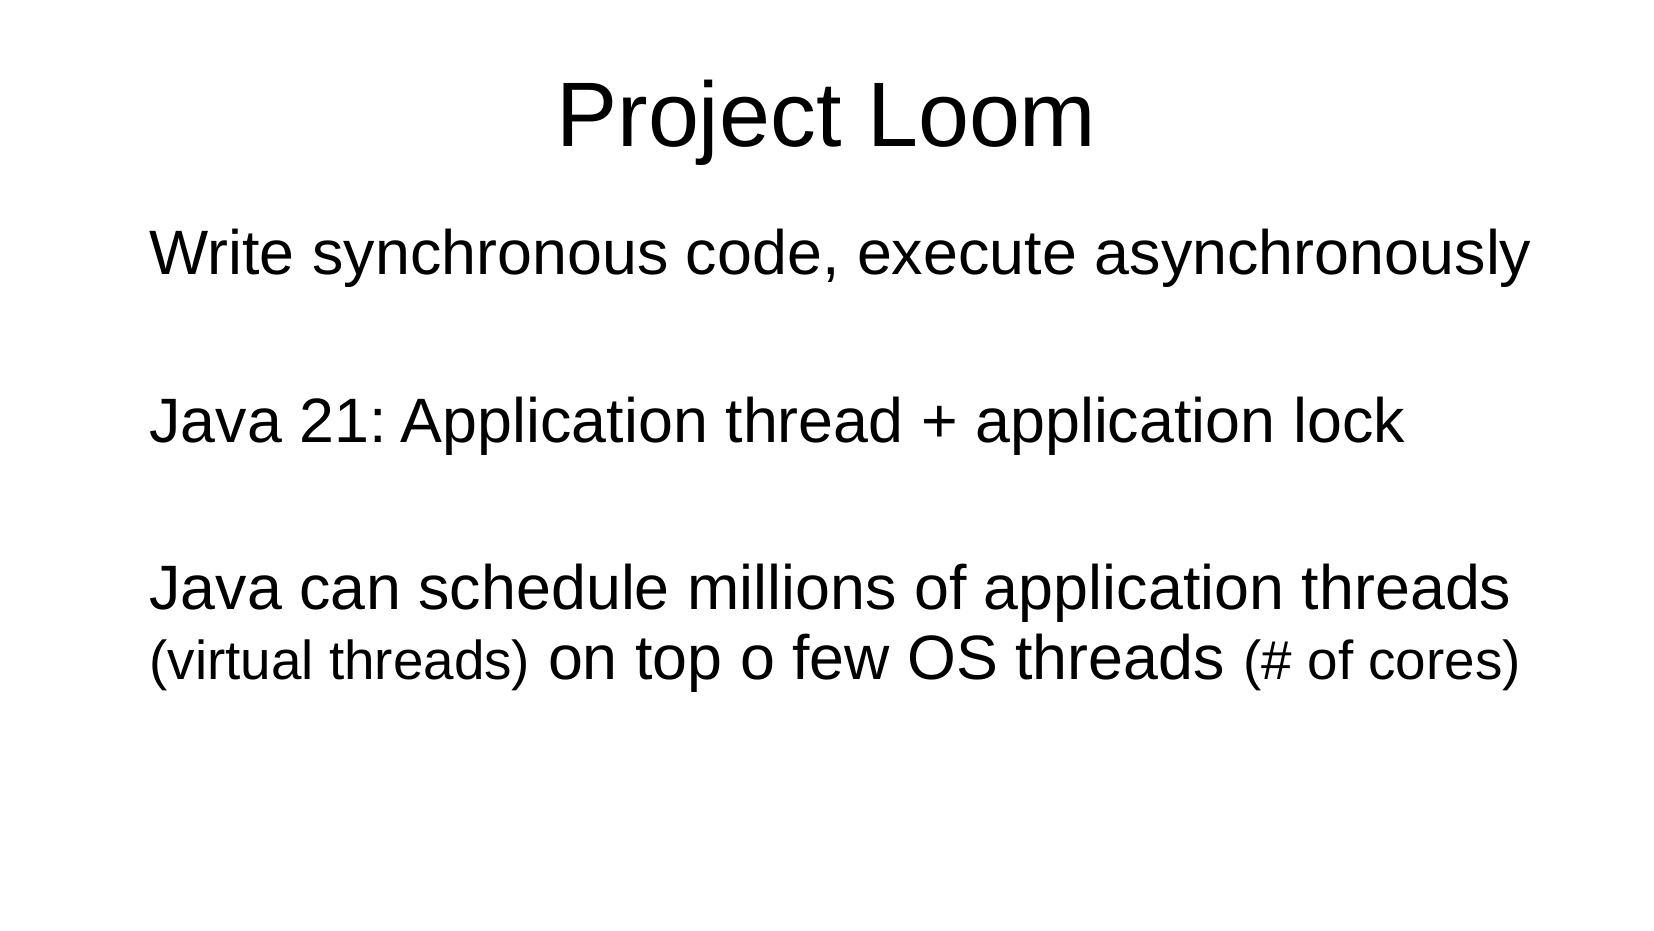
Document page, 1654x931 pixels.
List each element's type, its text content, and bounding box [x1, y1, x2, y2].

list Write synchronous code, execute asynchronously Java 21: Application thread + application lock Java can schedule millions of application threads (virtual threads) on top o few OS threads (# of cores) [82, 217, 1571, 758]
title Project Loom [82, 37, 1571, 193]
